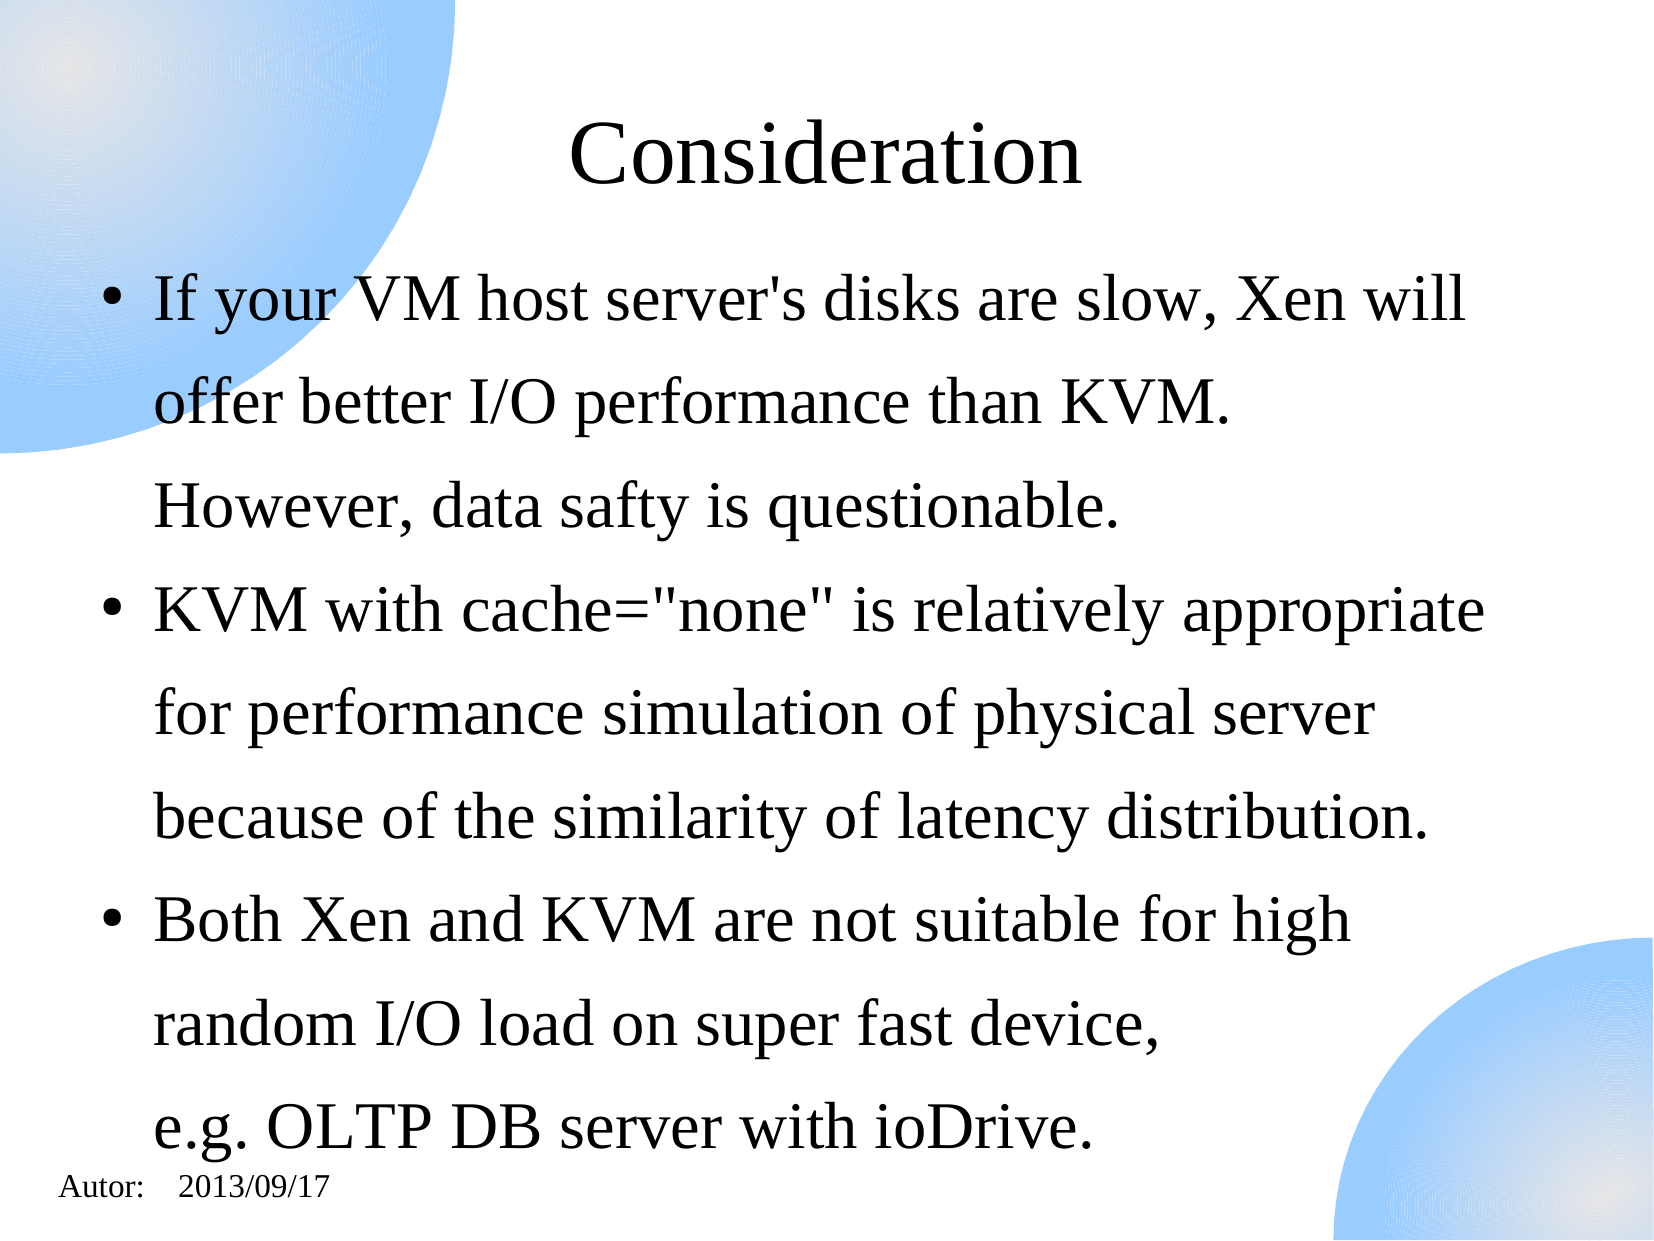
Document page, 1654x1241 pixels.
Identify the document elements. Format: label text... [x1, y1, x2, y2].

title Consideration [82, 49, 1571, 257]
list If your VM host server's disks are slow, Xen will offer better I/O performance than KVM. However, data safty is questionable. KVM with cache="none" is relatively appropriate for performance simulation of physical server because of the similarity of latency distribution. Both Xen and KVM are not suitable for high random I/O load on super fast device, e.g. OLTP DB server with ioDrive. [82, 260, 1571, 1164]
